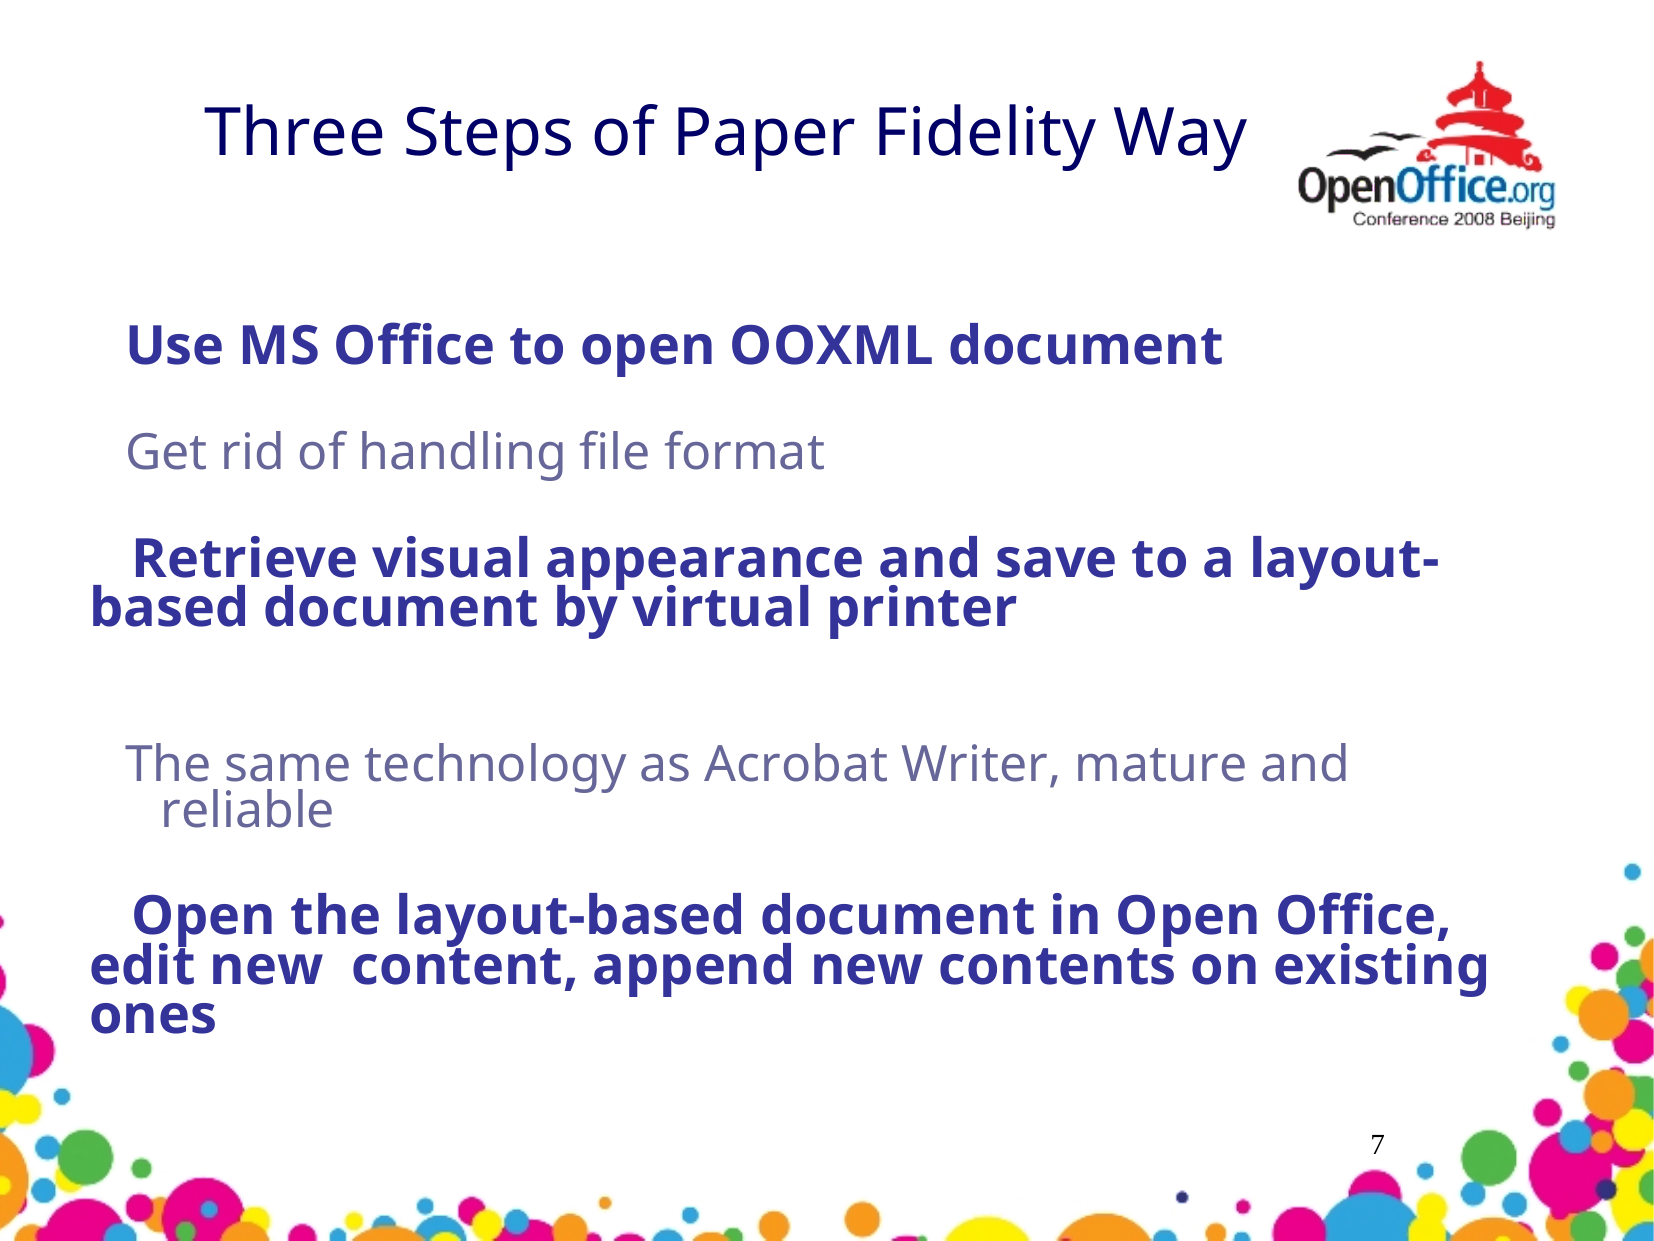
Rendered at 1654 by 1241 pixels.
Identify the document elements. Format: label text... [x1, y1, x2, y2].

text_box Use MS Office to open OOXML document Get rid of handling file format Retrieve visual appearance and save to a layout-based document by virtual printer The same technology as Acrobat Writer, mature and reliable Open the layout-based document in Open Office, edit new content, append new contents on existing ones [89, 324, 1536, 1034]
picture [0, 810, 1654, 1241]
picture [1285, 51, 1570, 250]
title Three Steps of Paper Fidelity Way [60, 88, 1359, 173]
